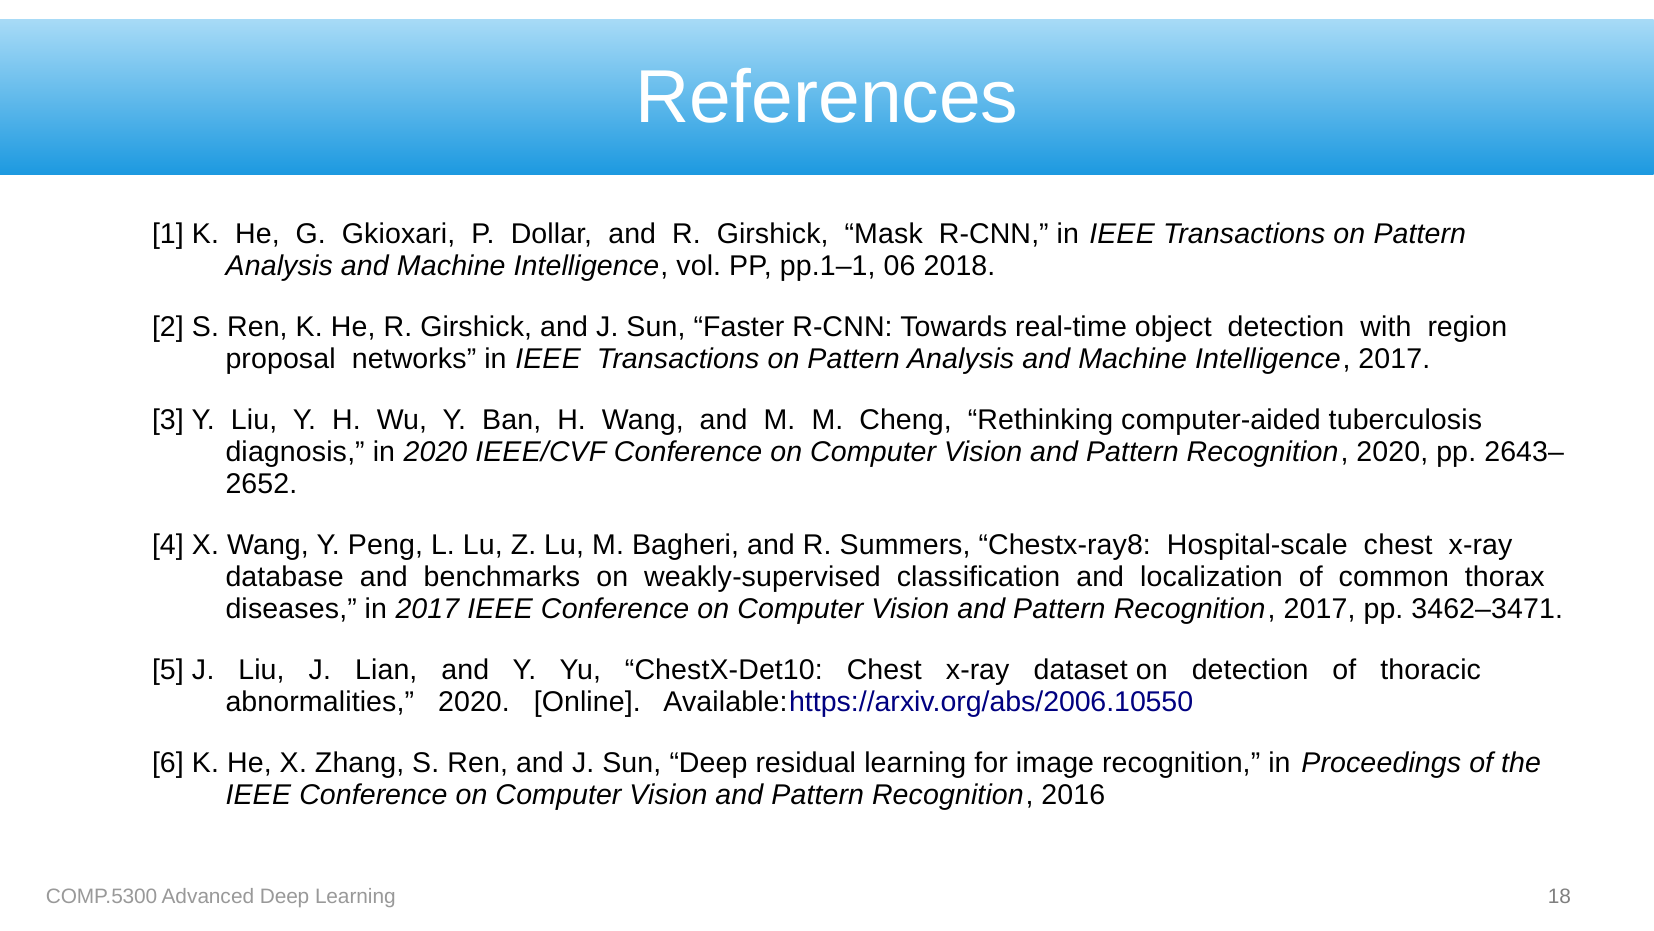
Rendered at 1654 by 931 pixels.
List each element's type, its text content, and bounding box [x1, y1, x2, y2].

list [1] K. He, G. Gkioxari, P. Dollar, and R. Girshick, “Mask R-CNN,” in IEEE Transactions on Pattern Analysis and Machine Intelligence, vol. PP, pp.1–1, 06 2018. [2] S. Ren, K. He, R. Girshick, and J. Sun, “Faster R-CNN: Towards real-time object detection with region proposal networks” in IEEE Transactions on Pattern Analysis and Machine Intelligence, 2017. [3] Y. Liu, Y. H. Wu, Y. Ban, H. Wang, and M. M. Cheng, “Rethinking computer-aided tuberculosis diagnosis,” in 2020 IEEE/CVF Conference on Computer Vision and Pattern Recognition, 2020, pp. 2643–2652. [4] X. Wang, Y. Peng, L. Lu, Z. Lu, M. Bagheri, and R. Summers, “Chestx-ray8: Hospital-scale chest x-ray database and benchmarks on weakly-supervised classification and localization of common thorax diseases,” in 2017 IEEE Conference on Computer Vision and Pattern Recognition, 2017, pp. 3462–3471. [5] J. Liu, J. Lian, and Y. Yu, “ChestX-Det10: Chest x-ray dataset on detection of thoracic abnormalities,” 2020. [Online]. Available:https://arxiv.org/abs/2006.10550 [6] K. He, X. Zhang, S. Ren, and J. Sun, “Deep residual learning for image recognition,” in Proceedings of the IEEE Conference on Computer Vision and Pattern Recognition, 2016 [82, 217, 1571, 841]
title References [0, 19, 1654, 175]
